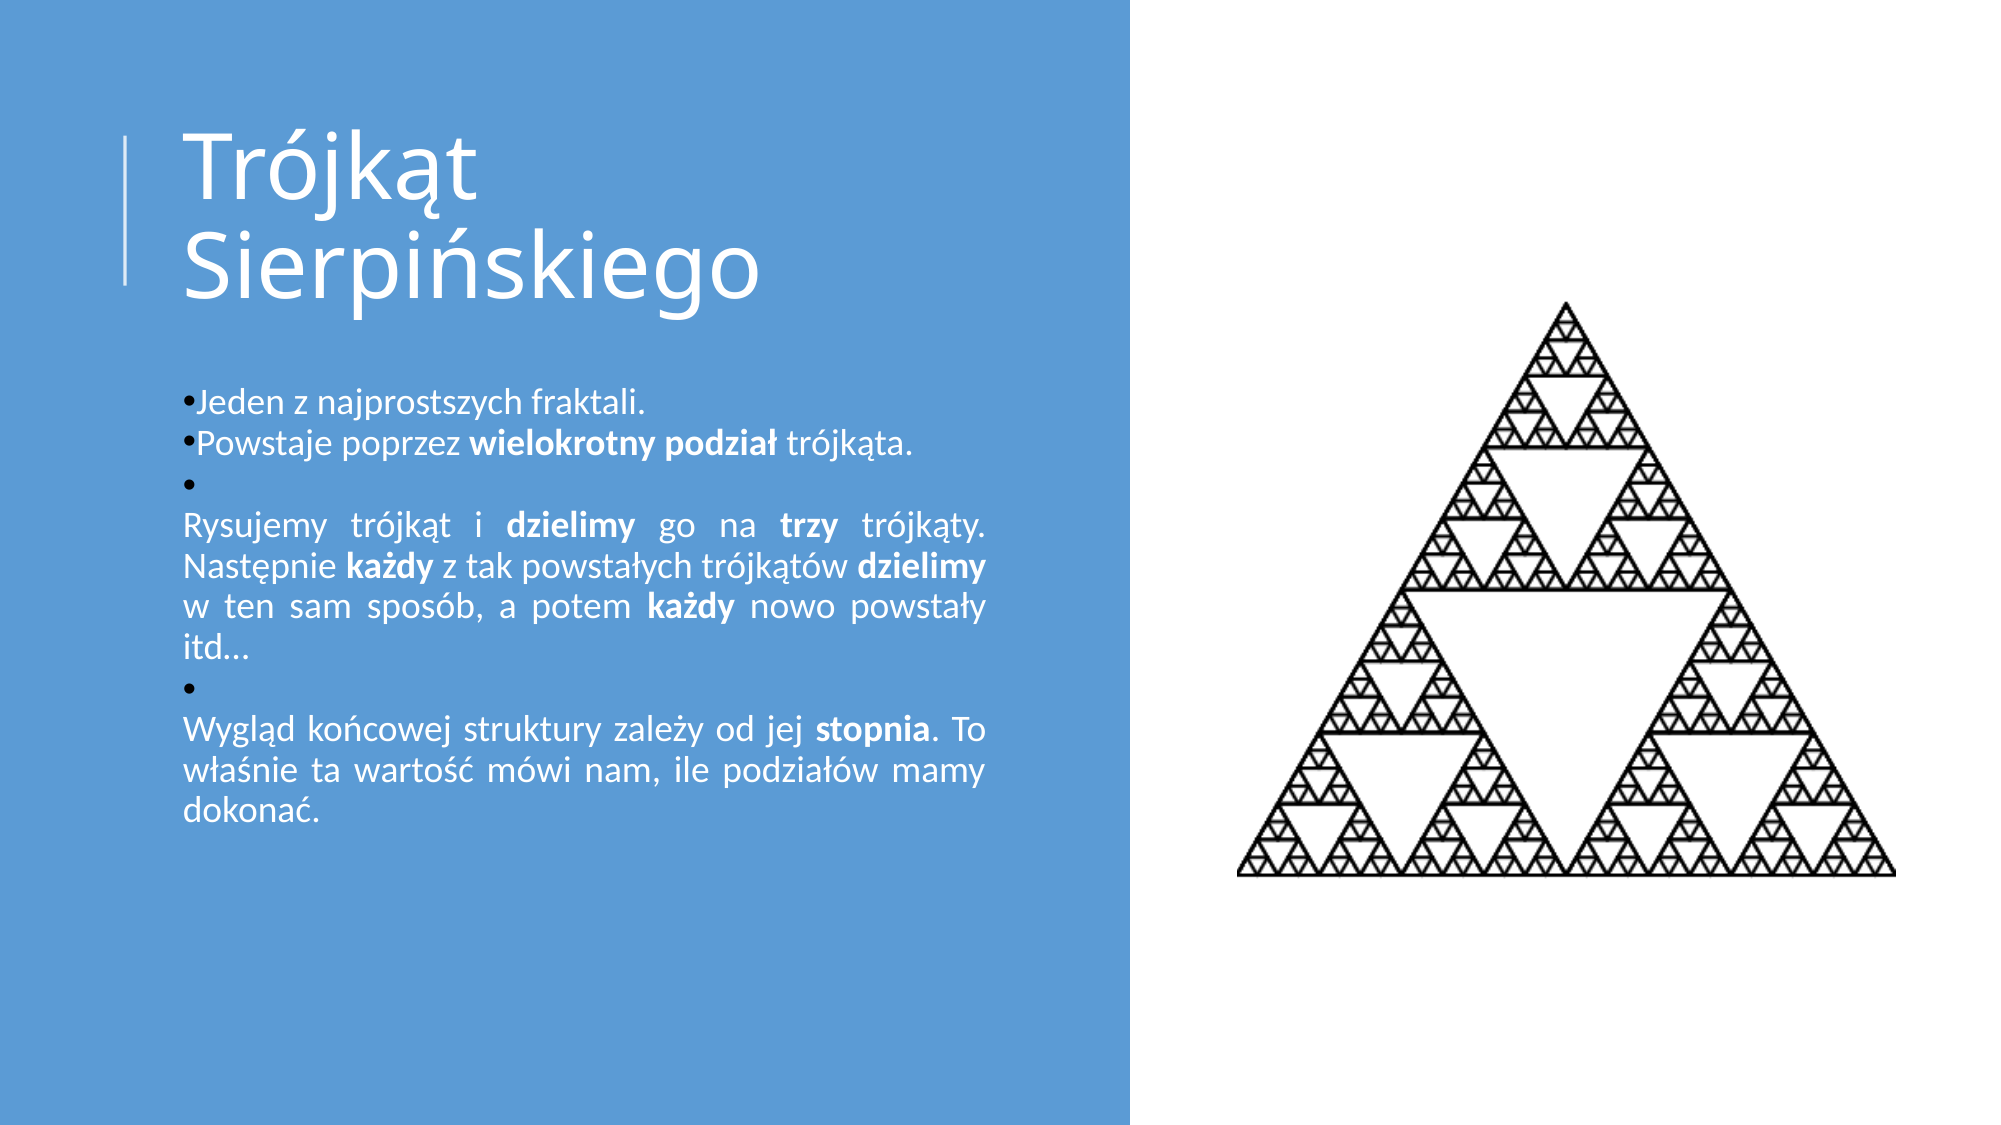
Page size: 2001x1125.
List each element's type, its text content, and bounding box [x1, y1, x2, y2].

title Trójkąt Sierpińskiego [168, 96, 999, 343]
picture [1237, 233, 1896, 892]
text_box [0, 0, 2000, 1125]
text_box Jeden z najprostszych fraktali. Powstaje poprzez wielokrotny podział trójkąta. Rysujemy trójkąt i dzielimy go na trzy trójkąty. Następnie każdy z tak powstałych trójkątów dzielimy w ten sam sposób, a potem każdy nowo powstały itd… Wygląd końcowej struktury zależy od jej stopnia. To właśnie ta wartość mówi nam, ile podziałów mamy dokonać. [168, 375, 1002, 1021]
